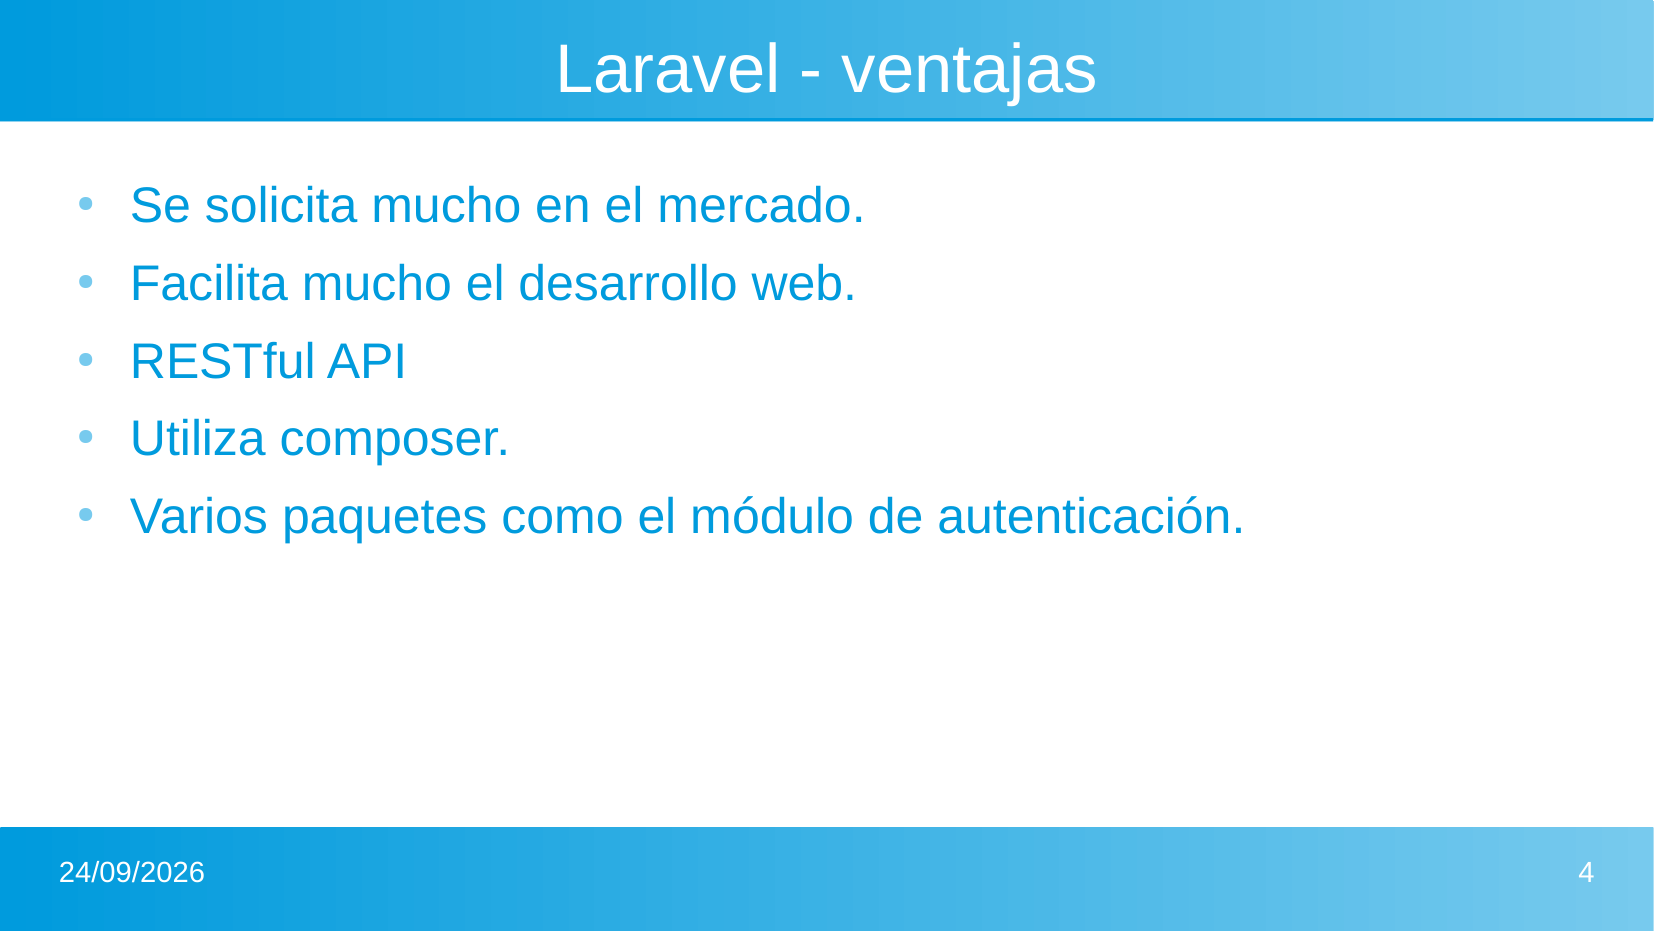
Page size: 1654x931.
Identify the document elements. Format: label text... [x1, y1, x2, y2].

title Laravel - ventajas [59, 29, 1595, 108]
list Se solicita mucho en el mercado. Facilita mucho el desarrollo web. RESTful API Utiliza composer. Varios paquetes como el módulo de autenticación. [59, 177, 1595, 562]
